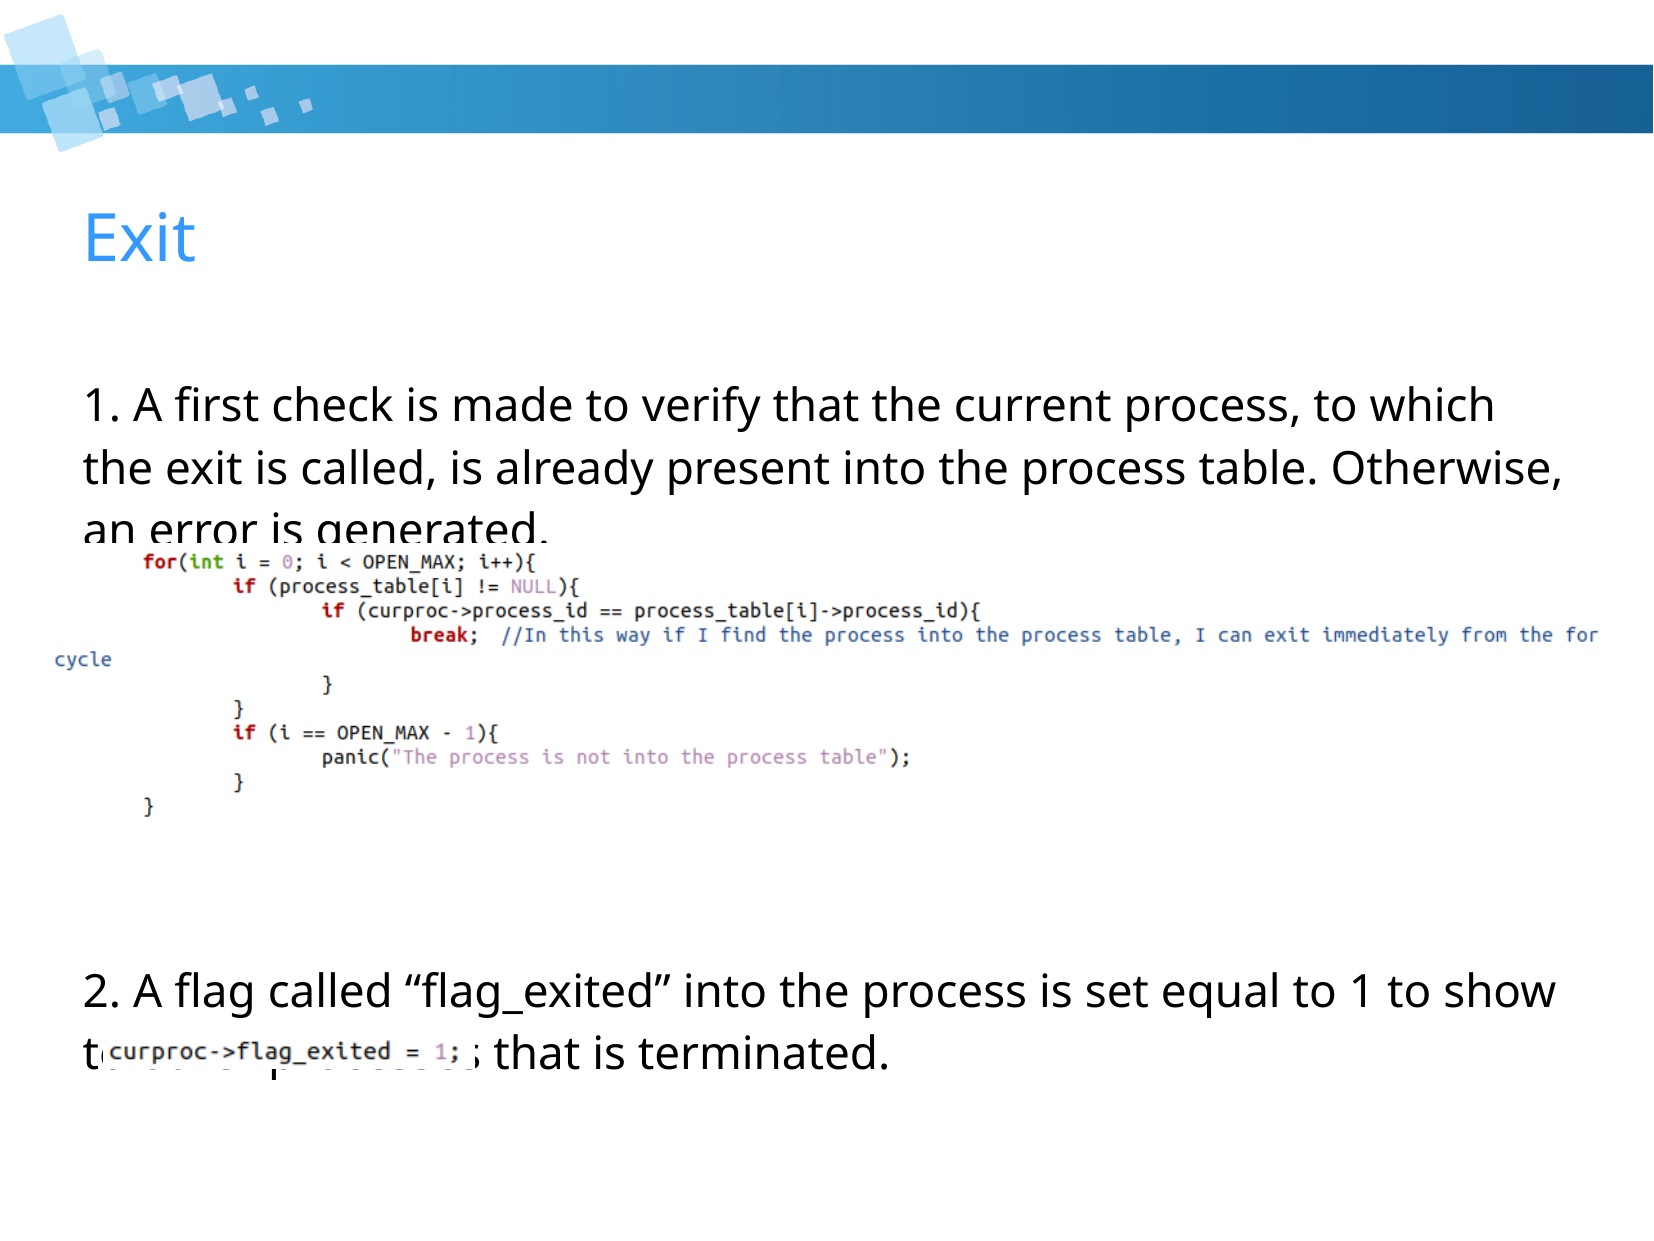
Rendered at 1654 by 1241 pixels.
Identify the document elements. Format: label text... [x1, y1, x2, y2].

picture [0, 0, 1653, 1238]
list 1. A first check is made to verify that the current process, to which the exit is called, is already present into the process table. Otherwise, an error is generated. 2. A flag called “flag_exited” into the process is set equal to 1 to show to other processes that is terminated. [82, 372, 1571, 543]
list 1. A first check is made to verify that the current process, to which the exit is called, is already present into the process table. Otherwise, an error is generated. 2. A flag called “flag_exited” into the process is set equal to 1 to show to other processes that is terminated. [82, 825, 1571, 1093]
title Exit [82, 132, 1571, 340]
